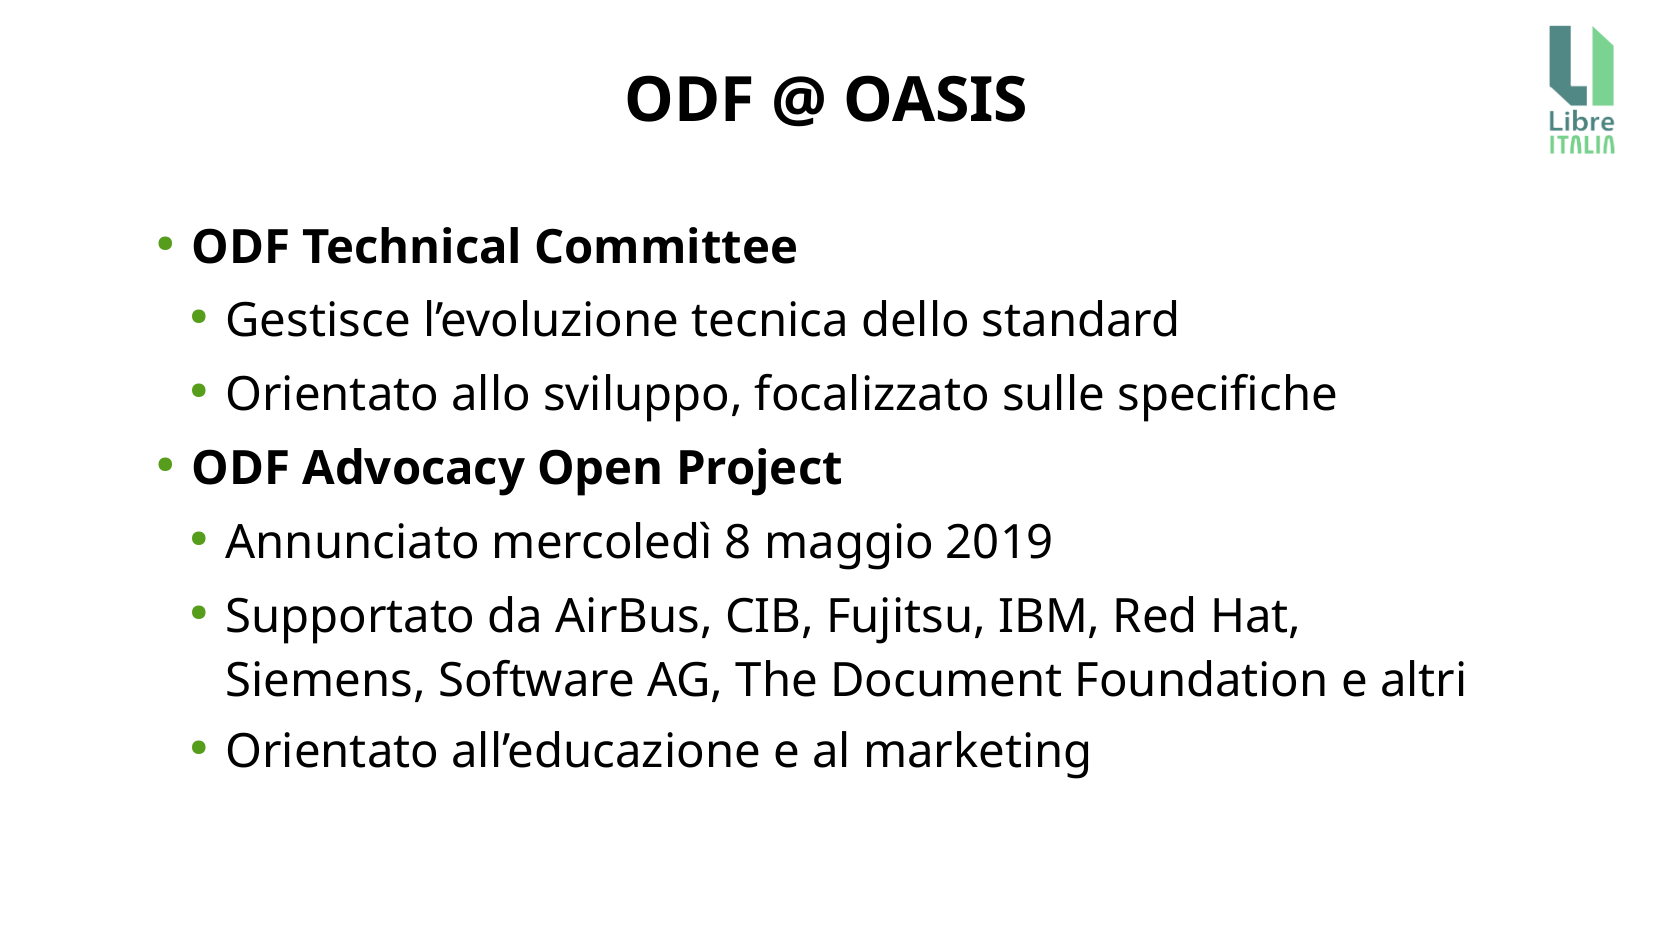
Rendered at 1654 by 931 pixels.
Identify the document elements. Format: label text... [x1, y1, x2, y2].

picture [1529, 23, 1632, 158]
title ODF @ OASIS [129, 44, 1525, 151]
list ODF Technical Committee Gestisce l’evoluzione tecnica dello standard Orientato allo sviluppo, focalizzato sulle specifiche ODF Advocacy Open Project Annunciato mercoledì 8 maggio 2019 Supportato da AirBus, CIB, Fujitsu, IBM, Red Hat, Siemens, Software AG, The Document Foundation e altri Orientato all’educazione e al marketing [141, 212, 1489, 833]
